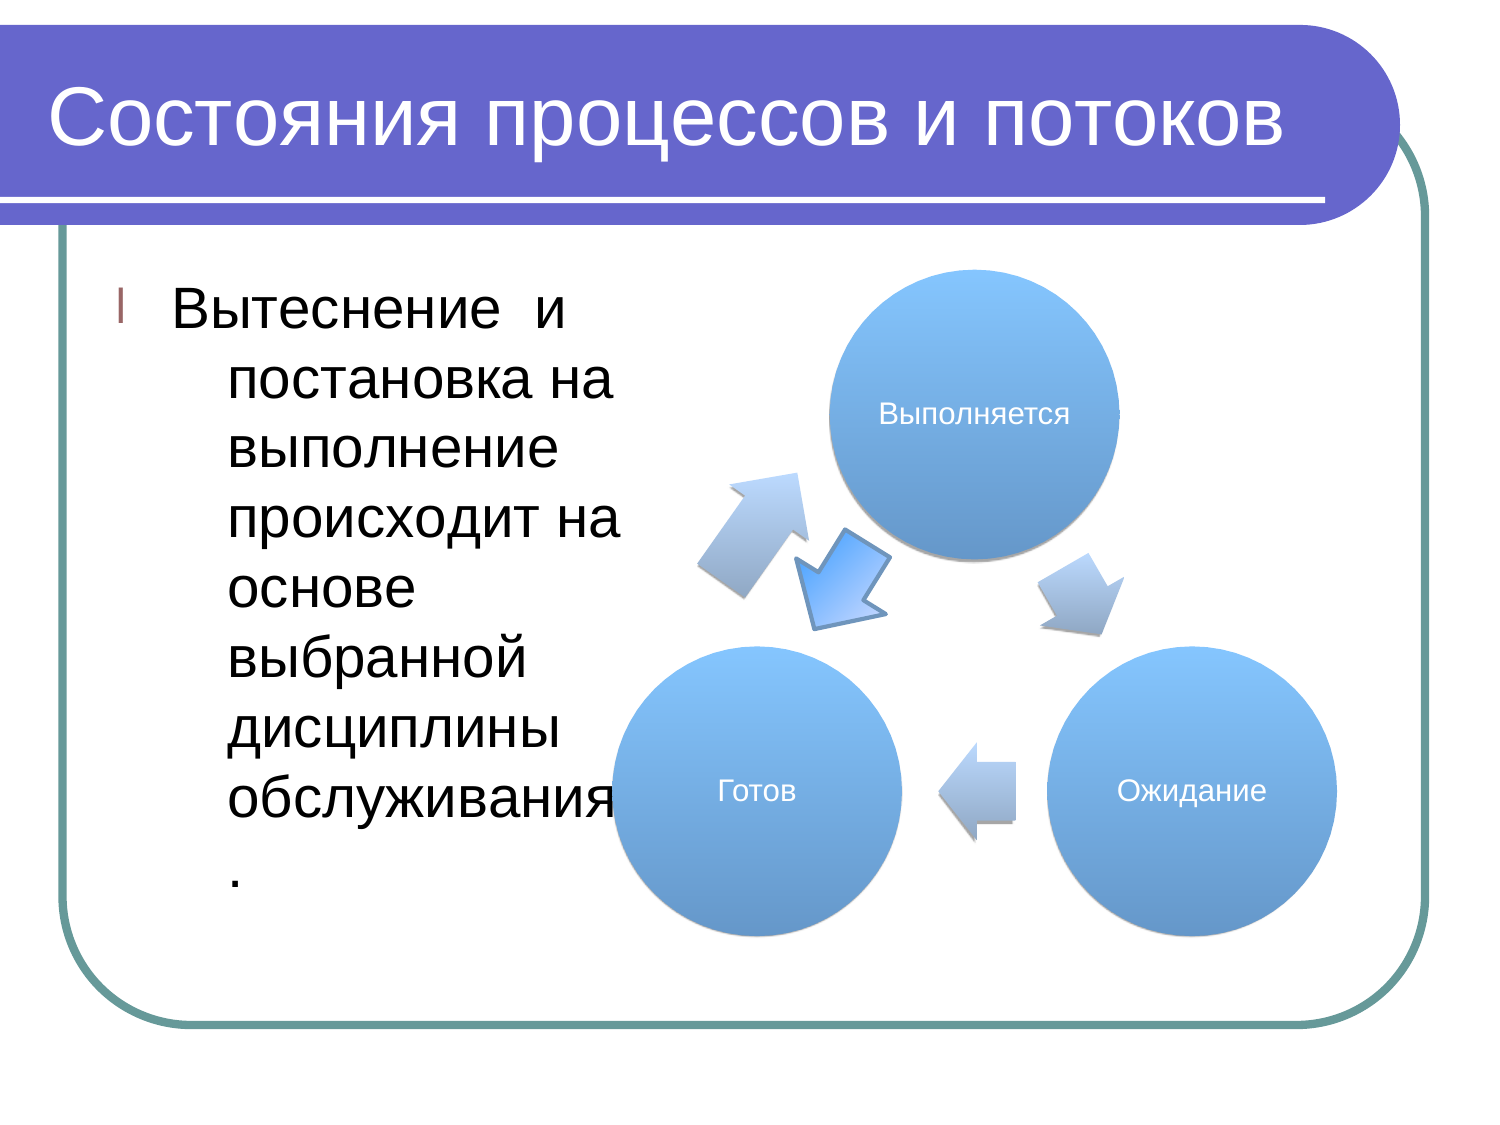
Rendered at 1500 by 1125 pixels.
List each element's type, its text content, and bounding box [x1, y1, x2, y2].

title Состояния процессов и потоков [32, 37, 1347, 188]
list Вытеснение и постановка на выполнение происходит на основе выбранной дисциплины обслуживания. [99, 262, 645, 988]
text_box [697, 472, 810, 598]
text_box [796, 529, 890, 630]
text_box [938, 742, 1016, 841]
text_box [1037, 552, 1125, 635]
text_box Выполняется [829, 269, 1120, 560]
text_box Ожидание [1047, 646, 1338, 937]
text_box Готов [612, 646, 903, 937]
